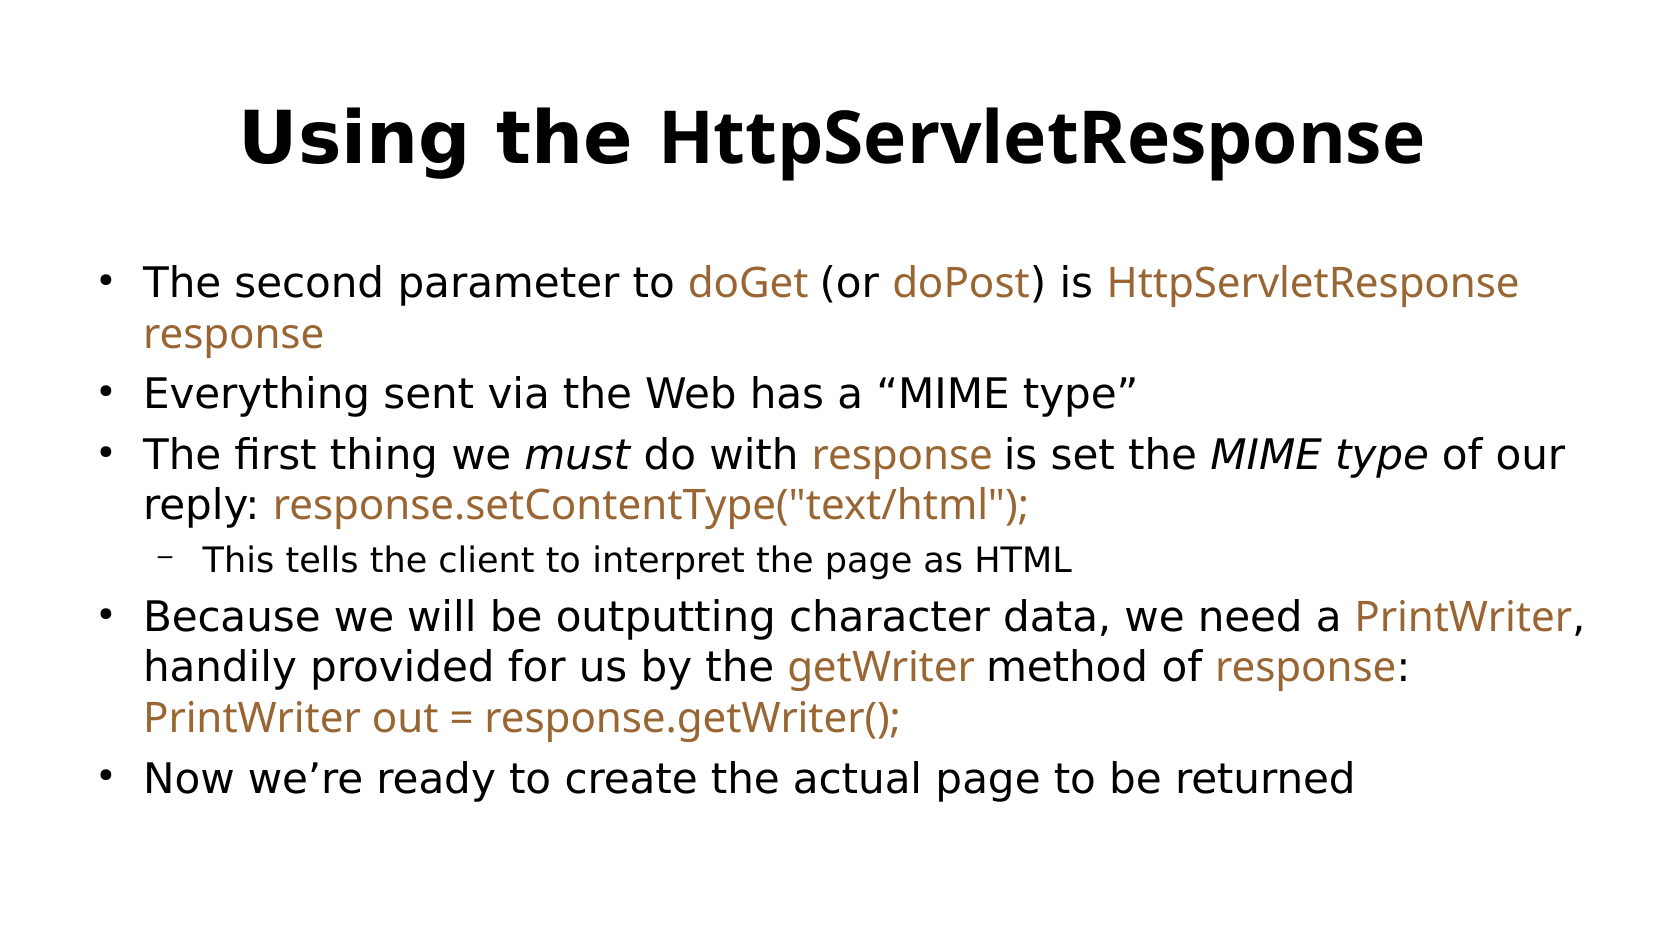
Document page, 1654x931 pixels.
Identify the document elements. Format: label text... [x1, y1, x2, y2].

title Using the HttpServletResponse [35, 31, 1630, 186]
list The second parameter to doGet (or doPost) is HttpServletResponse response Everything sent via the Web has a “MIME type” The first thing we must do with response is set the MIME type of our reply: response.setContentType("text/html"); This tells the client to interpret the page as HTML Because we will be outputting character data, we need a PrintWriter, handily provided for us by the getWriter method of response: PrintWriter out = response.getWriter(); Now we’re ready to create the actual page to be returned [68, 248, 1620, 832]
